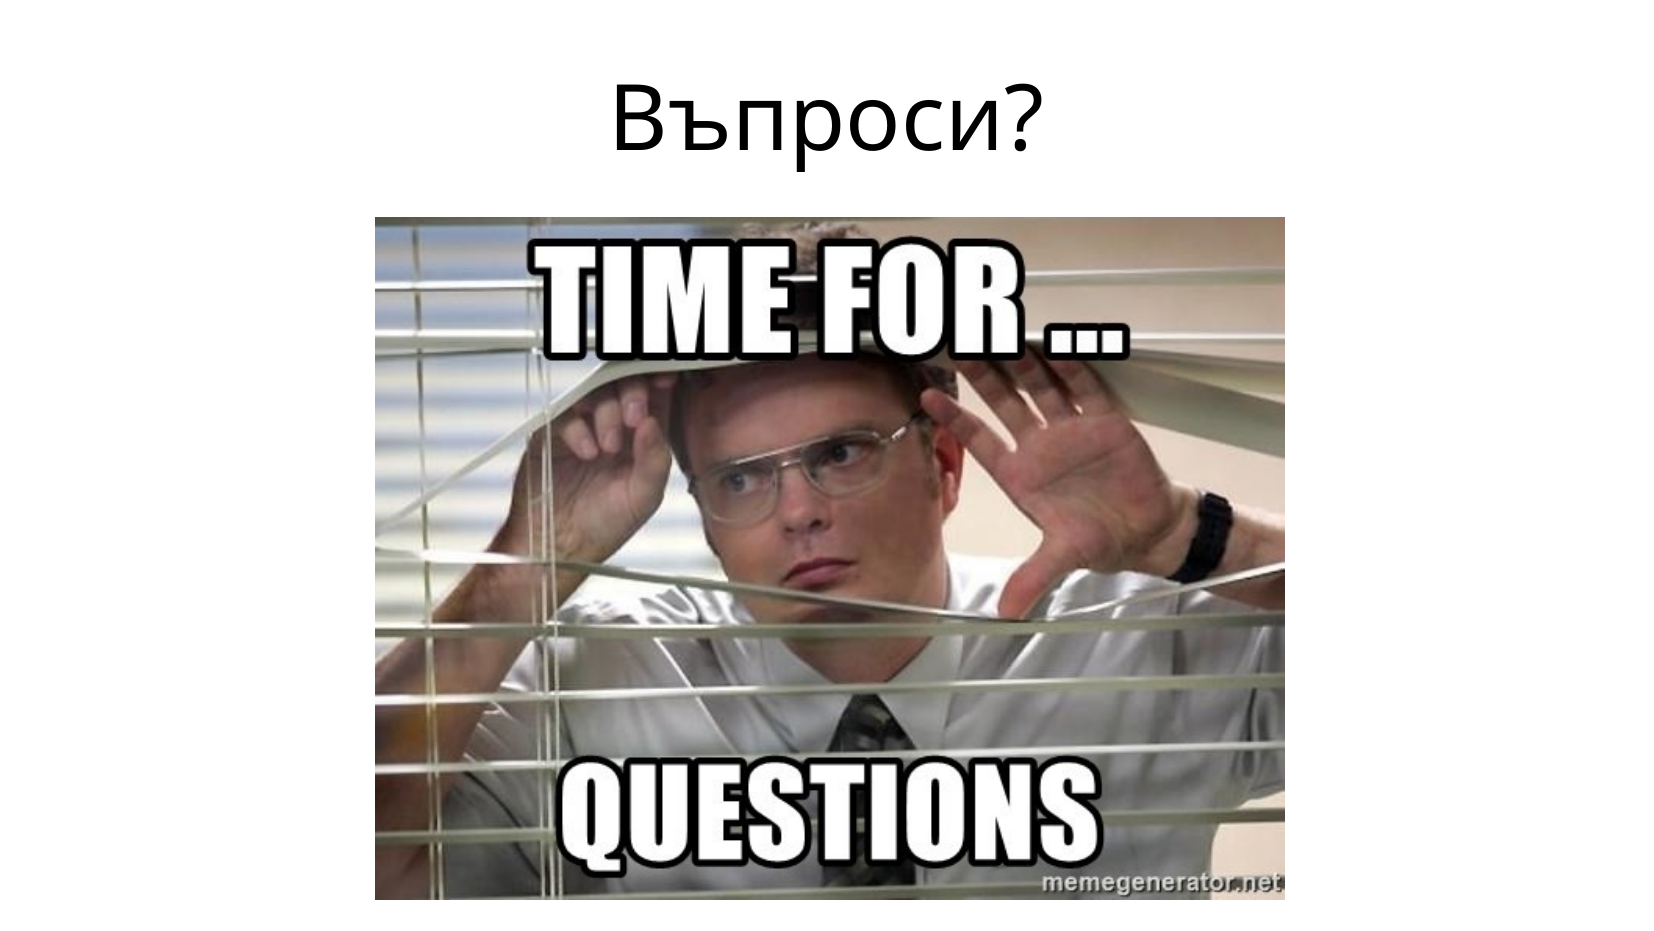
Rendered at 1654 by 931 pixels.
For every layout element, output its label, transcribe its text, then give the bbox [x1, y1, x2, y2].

picture [375, 217, 1285, 901]
title Въпроси? [82, 37, 1571, 193]
